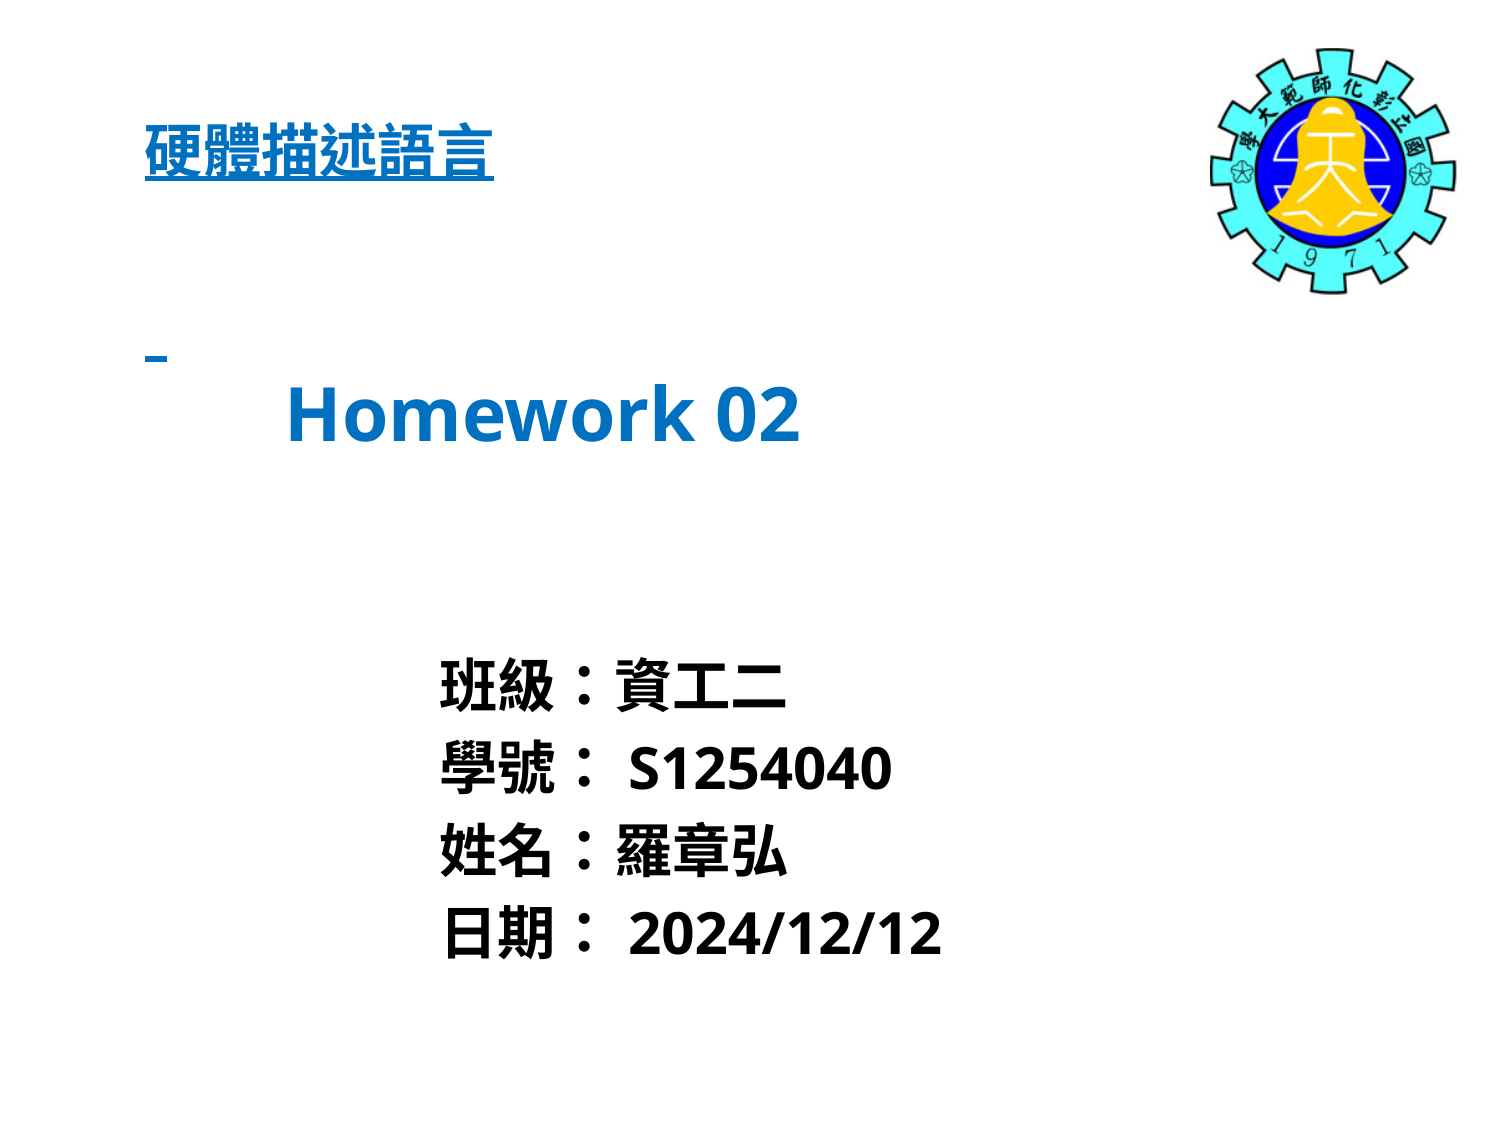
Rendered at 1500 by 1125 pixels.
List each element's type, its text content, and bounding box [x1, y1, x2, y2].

text_box 硬體描述語言 Homework 02 班級：資工二 學號：S1254040 姓名：羅章弘 日期：2024/12/12 [129, 106, 1311, 1036]
